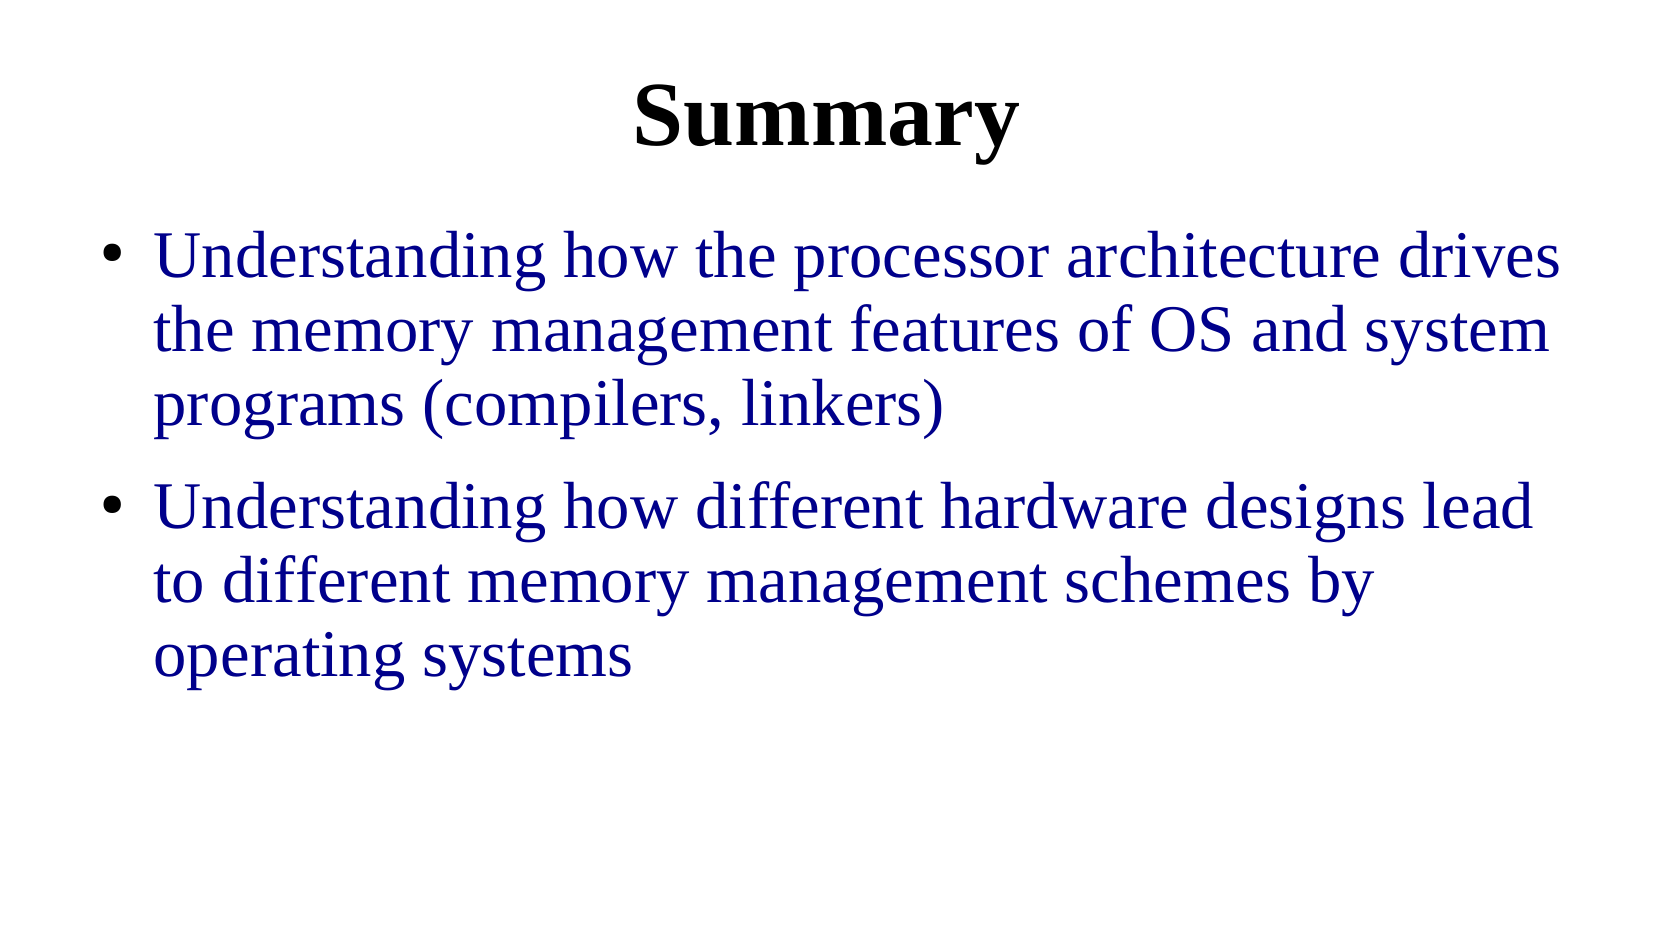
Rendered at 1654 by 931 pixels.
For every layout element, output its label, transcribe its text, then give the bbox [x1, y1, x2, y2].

list Understanding how the processor architecture drives the memory management features of OS and system programs (compilers, linkers) Understanding how different hardware designs lead to different memory management schemes by operating systems [82, 217, 1571, 758]
title Summary [82, 37, 1571, 193]
